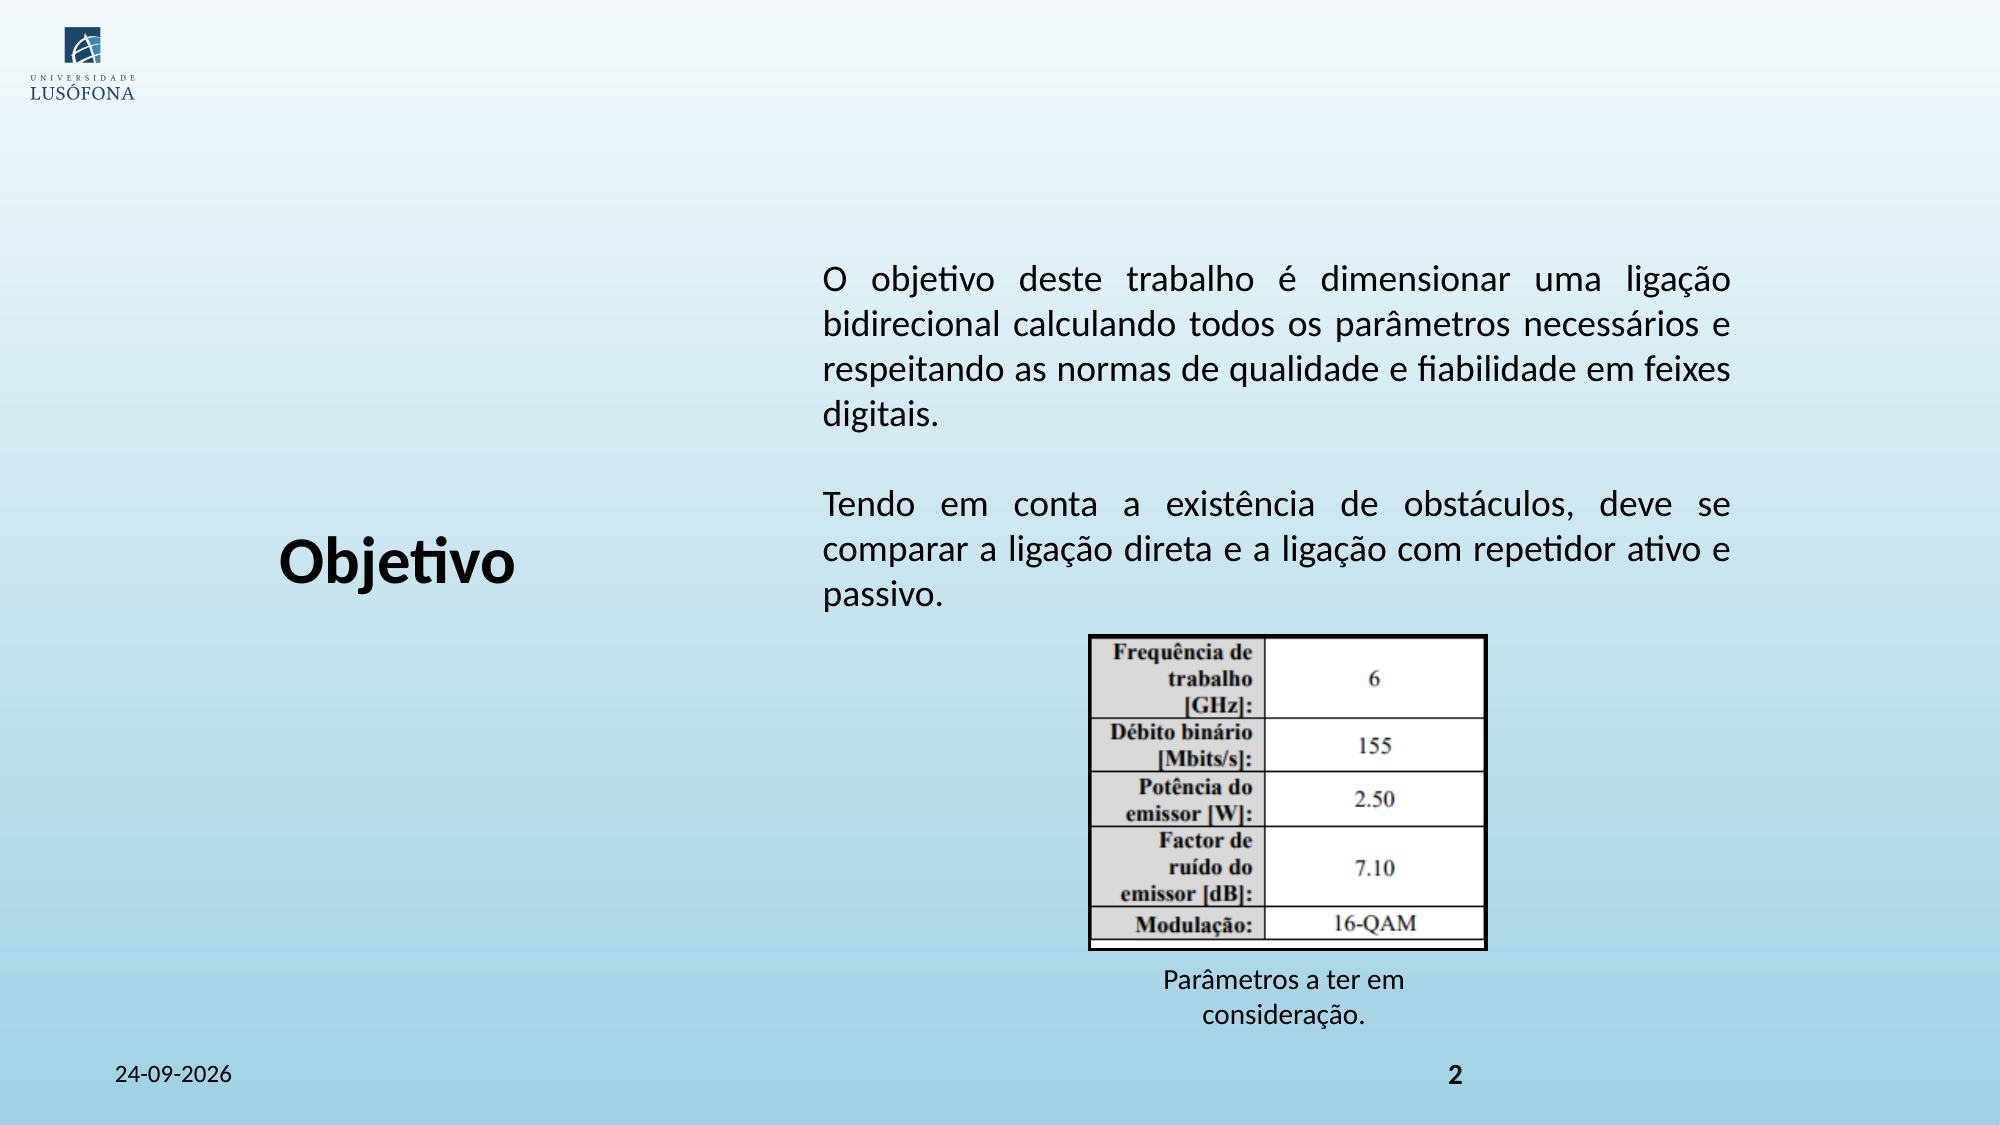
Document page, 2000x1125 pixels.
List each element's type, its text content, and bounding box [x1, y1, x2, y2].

text_box O objetivo deste trabalho é dimensionar uma ligação bidirecional calculando todos os parâmetros necessários e respeitando as normas de qualidade e fiabilidade em feixes digitais. Tendo em conta a existência de obstáculos, deve se comparar a ligação direta e a ligação com repetidor ativo e passivo. [807, 246, 1761, 717]
text_box 09/06/2023 [99, 1042, 567, 1103]
picture [19, 19, 145, 108]
text_box Parâmetros a ter em consideração. [1070, 952, 1498, 1039]
picture [1090, 637, 1485, 948]
text_box [1432, 1042, 1900, 1103]
text_box Objetivo [81, 518, 716, 607]
